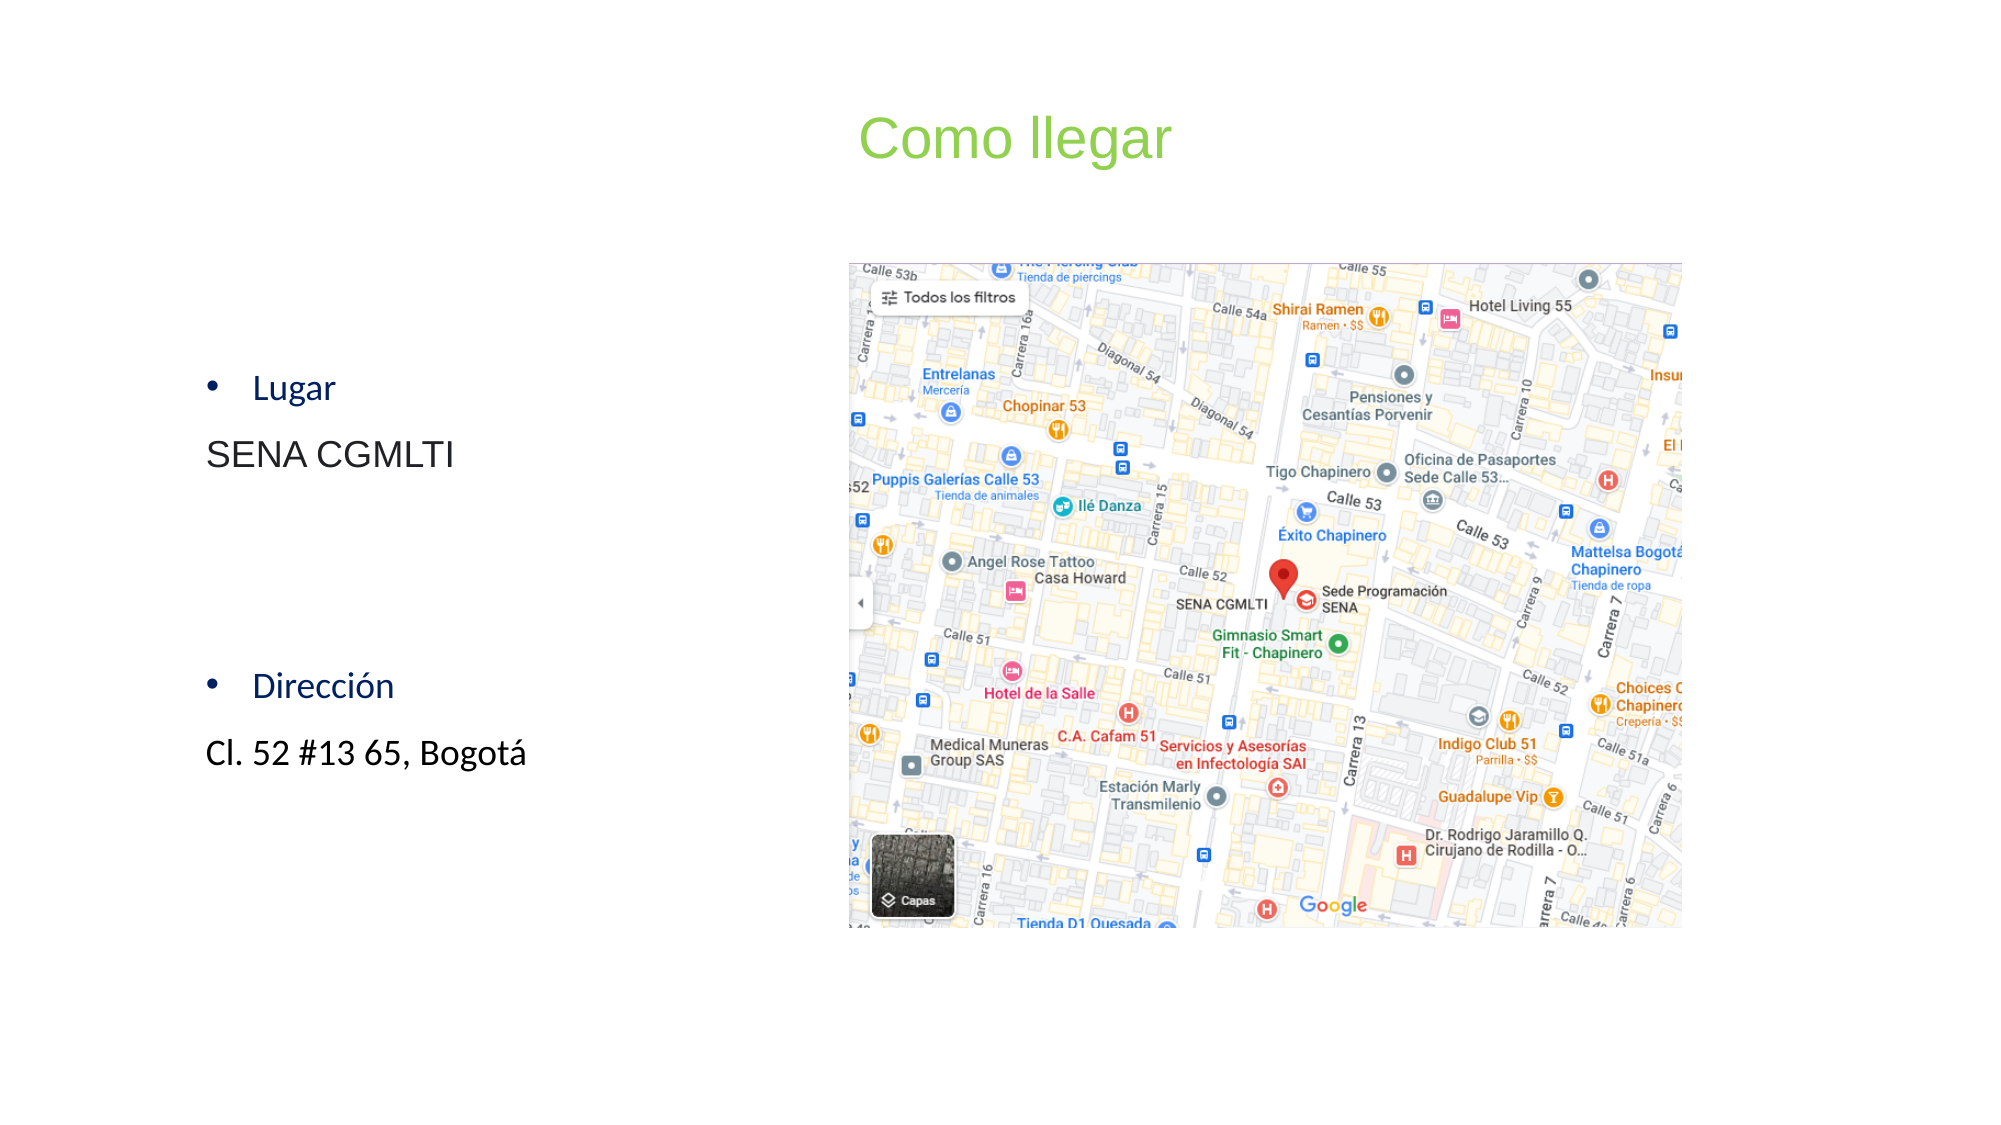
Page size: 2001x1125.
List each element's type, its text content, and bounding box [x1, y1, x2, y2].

text_box Como llegar [406, 93, 1641, 179]
text_box Dirección Cl. 52 #13 65, Bogotá [190, 653, 714, 781]
text_box Lugar SENA CGMLTI [190, 355, 849, 528]
picture [849, 263, 1682, 928]
